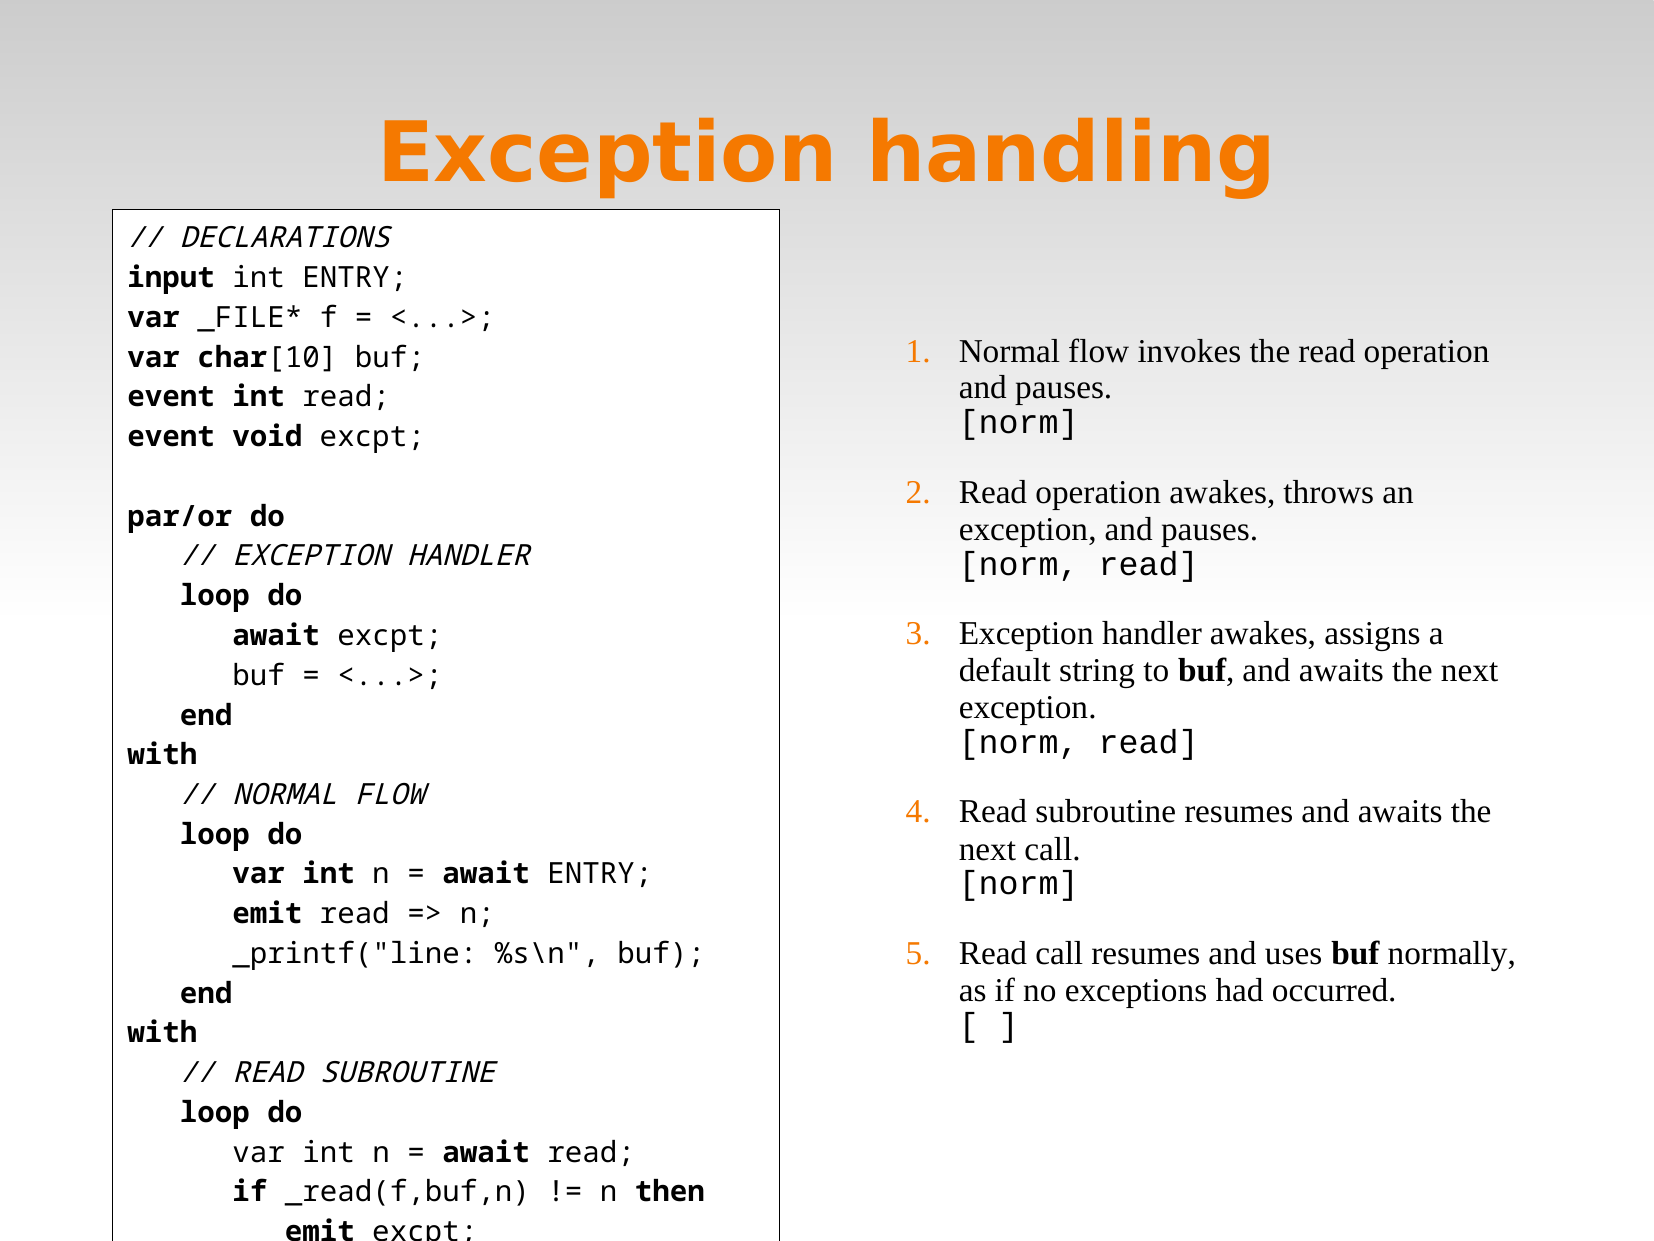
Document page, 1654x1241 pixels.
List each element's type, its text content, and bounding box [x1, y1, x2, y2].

title Exception handling [82, 49, 1571, 257]
list Normal flow invokes the read operation and pauses. [norm] Read operation awakes, throws an exception, and pauses. [norm, read] Exception handler awakes, assigns a default string to buf, and awaits the next exception. [norm, read] Read subroutine resumes and awaits the next call. [norm] Read call resumes and uses buf normally, as if no exceptions had occurred. [ ] [817, 332, 1530, 1089]
text_box // DECLARATIONS input int ENTRY; var _FILE* f = <...>; var char[10] buf; event int read; event void excpt; par/or do // EXCEPTION HANDLER loop do await excpt; buf = <...>; end with // NORMAL FLOW loop do var int n = await ENTRY; emit read => n; _printf("line: %s\n", buf); end with // READ SUBROUTINE loop do var int n = await read; if _read(f,buf,n) != n then emit excpt; end end end [112, 209, 780, 1235]
